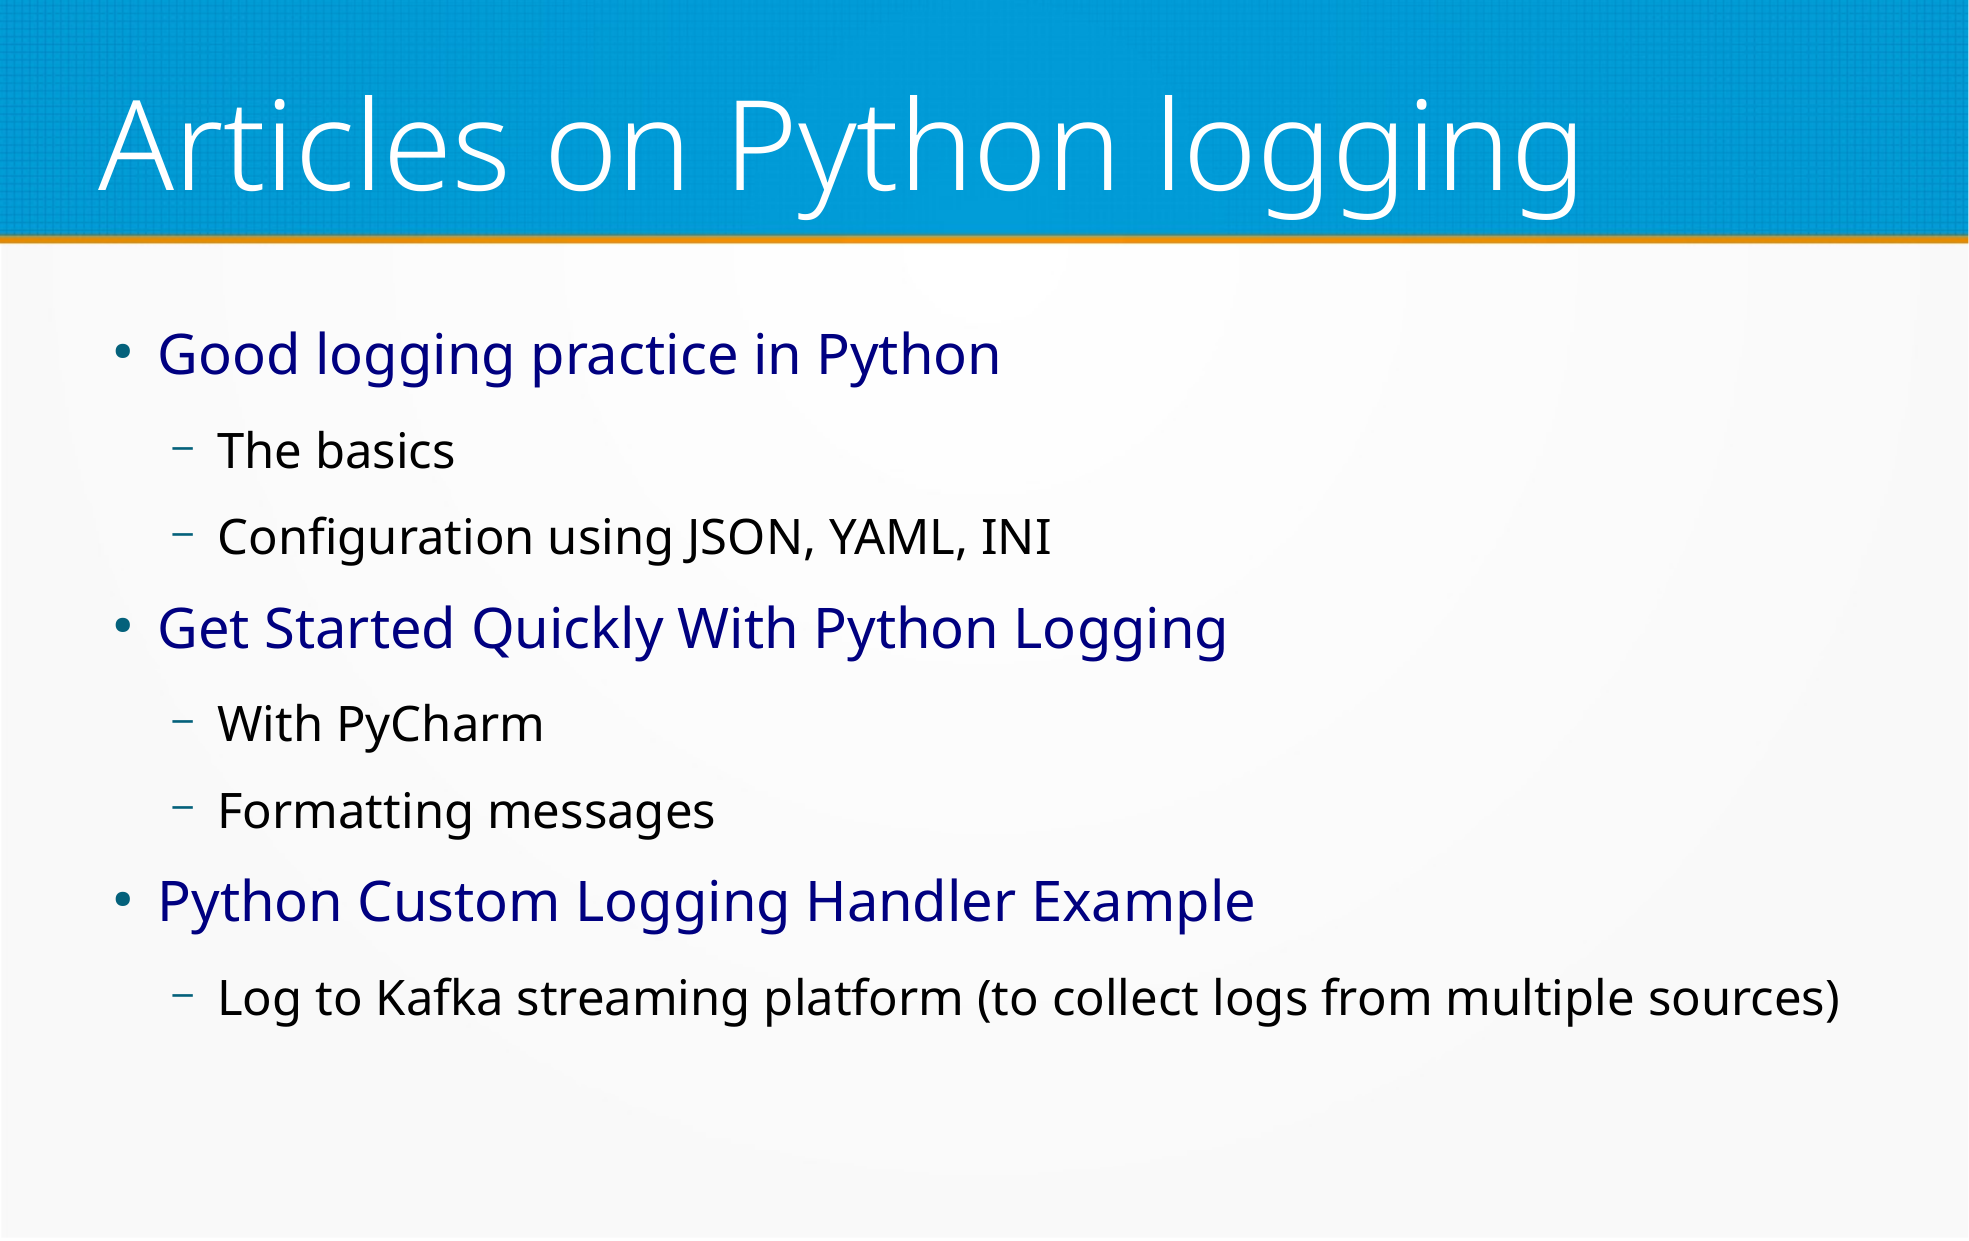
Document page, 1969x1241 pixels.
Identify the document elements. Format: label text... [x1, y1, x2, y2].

title Articles on Python logging [98, 19, 1870, 227]
list Good logging practice in Python The basics Configuration using JSON, YAML, INI Get Started Quickly With Python Logging With PyCharm Formatting messages Python Custom Logging Handler Example Log to Kafka streaming platform (to collect logs from multiple sources) [98, 315, 1861, 1081]
picture [0, 233, 1969, 1241]
